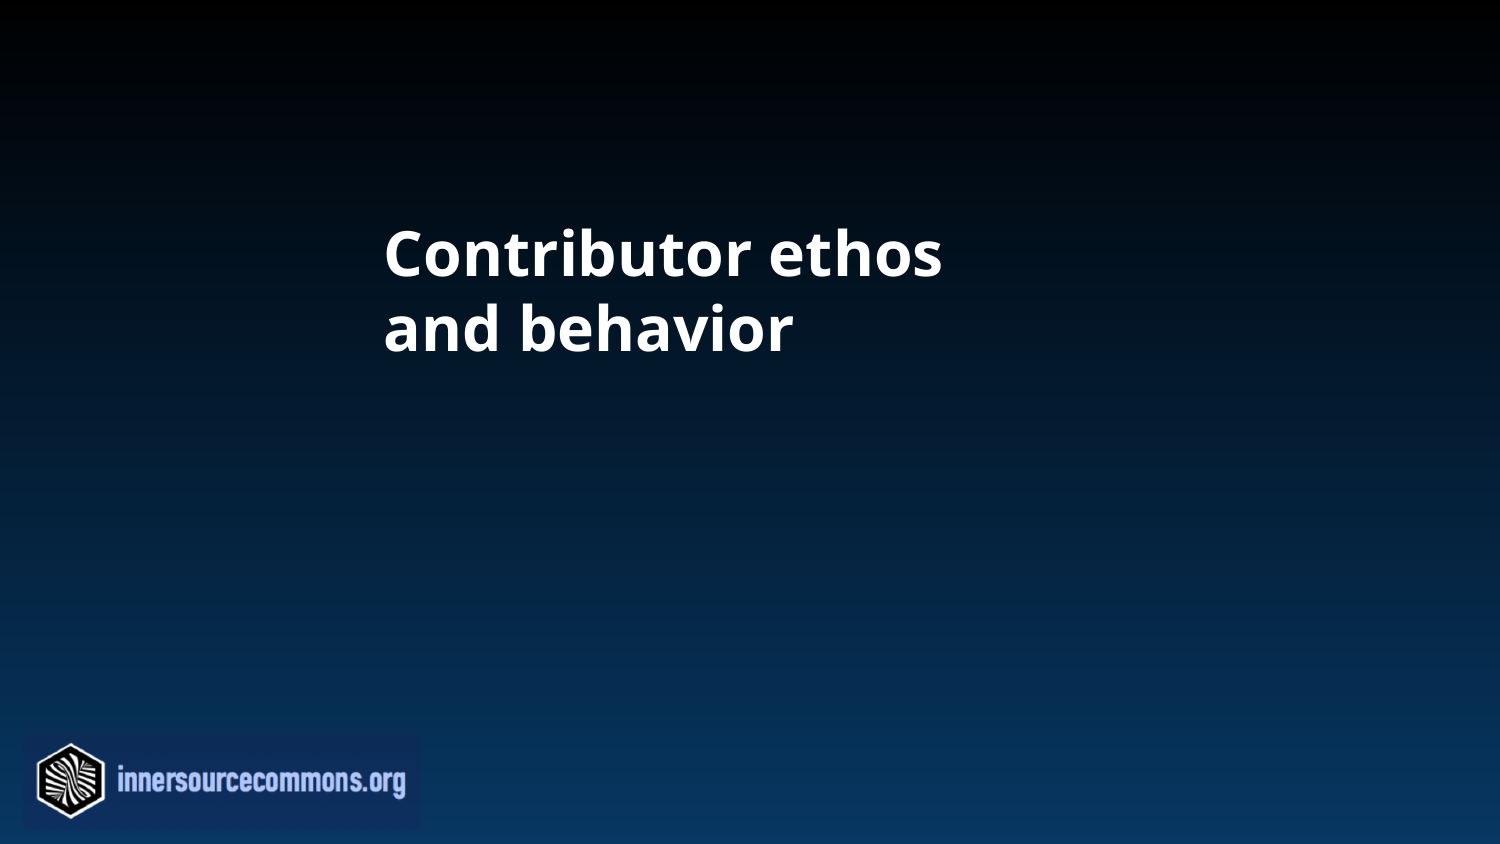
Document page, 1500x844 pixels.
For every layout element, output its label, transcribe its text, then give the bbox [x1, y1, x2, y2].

picture [23, 732, 420, 830]
text_box Contributor ethos and behavior [368, 199, 1054, 254]
